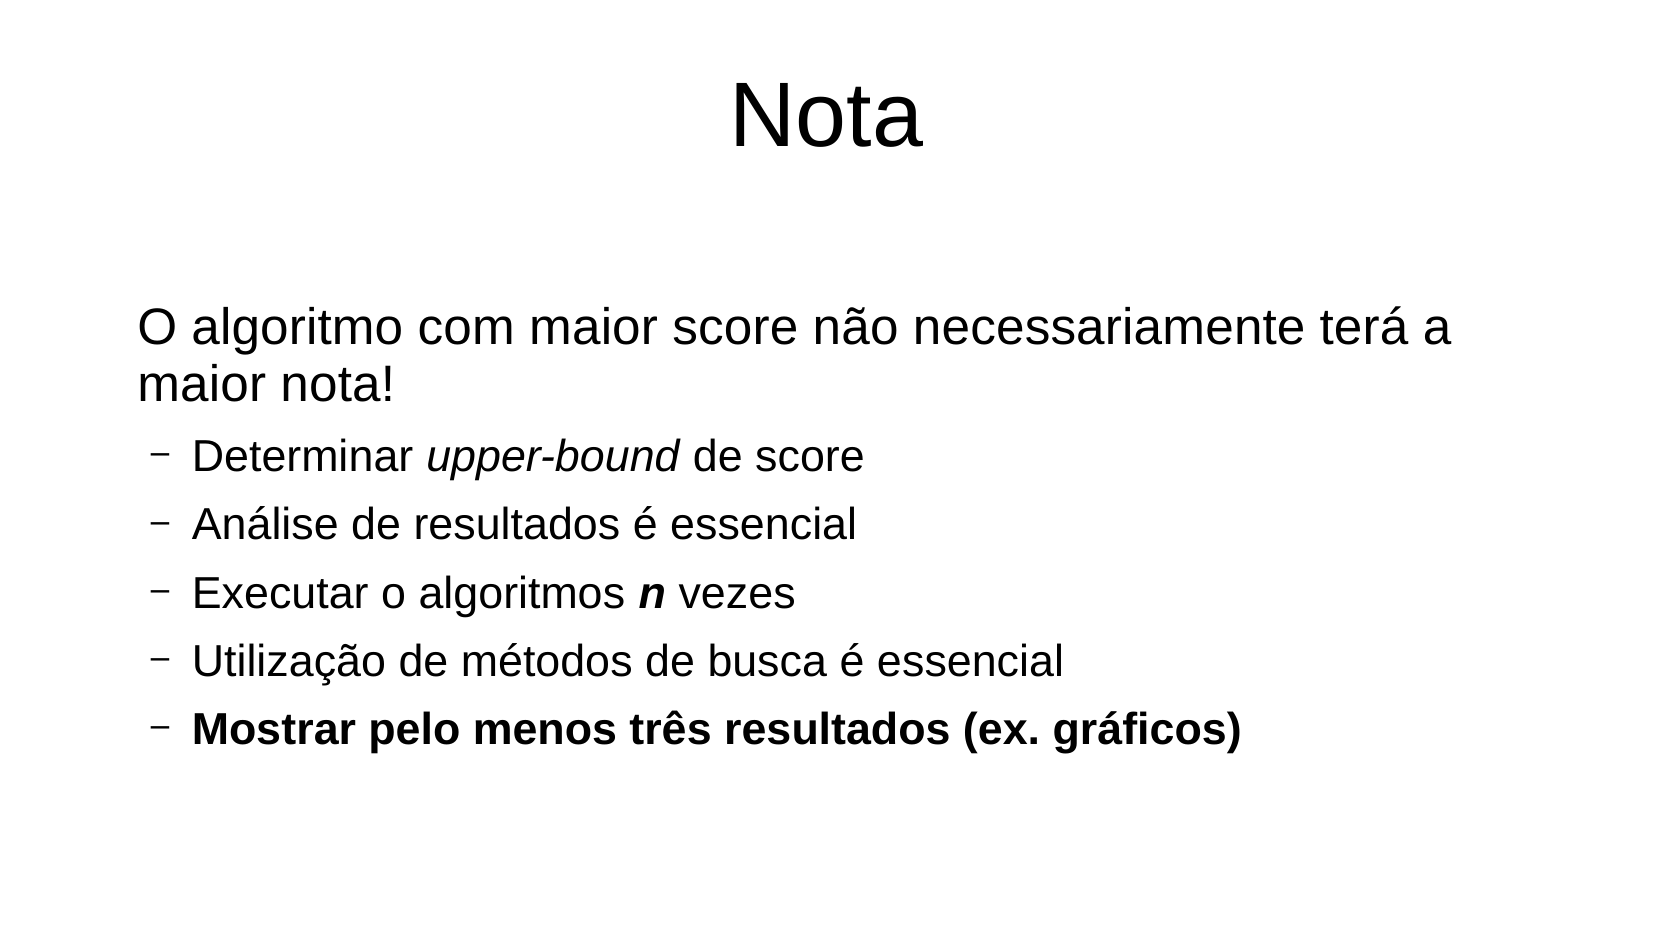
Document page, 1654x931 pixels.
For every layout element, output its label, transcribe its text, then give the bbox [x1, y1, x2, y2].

list O algoritmo com maior score não necessariamente terá a maior nota! Determinar upper-bound de score Análise de resultados é essencial Executar o algoritmos n vezes Utilização de métodos de busca é essencial Mostrar pelo menos três resultados (ex. gráficos) [82, 217, 1571, 758]
title Nota [82, 37, 1571, 193]
